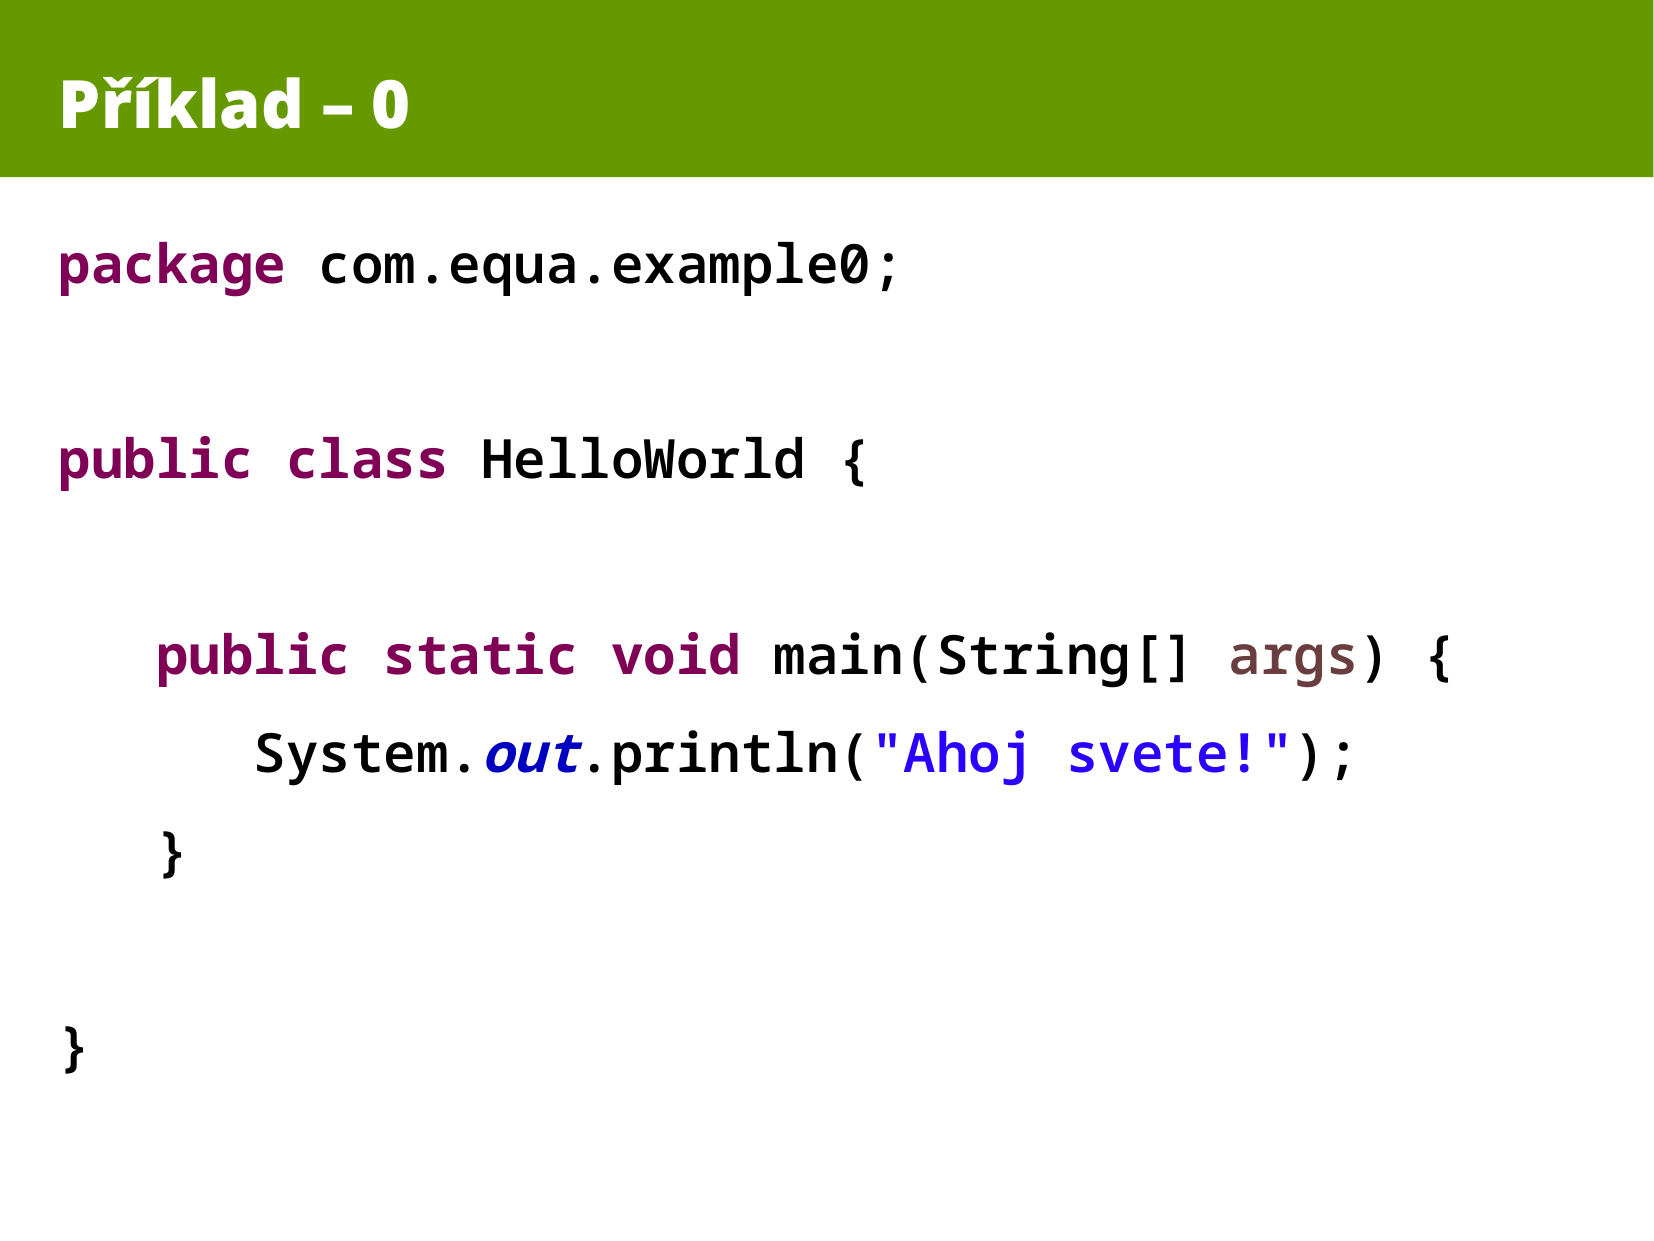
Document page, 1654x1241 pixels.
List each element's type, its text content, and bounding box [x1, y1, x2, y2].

list package com.equa.example0; public class HelloWorld { public static void main(String[] args) { System.out.println("Ahoj svete!"); } } [59, 225, 1593, 1183]
title Příklad – 0 [59, 0, 1595, 148]
